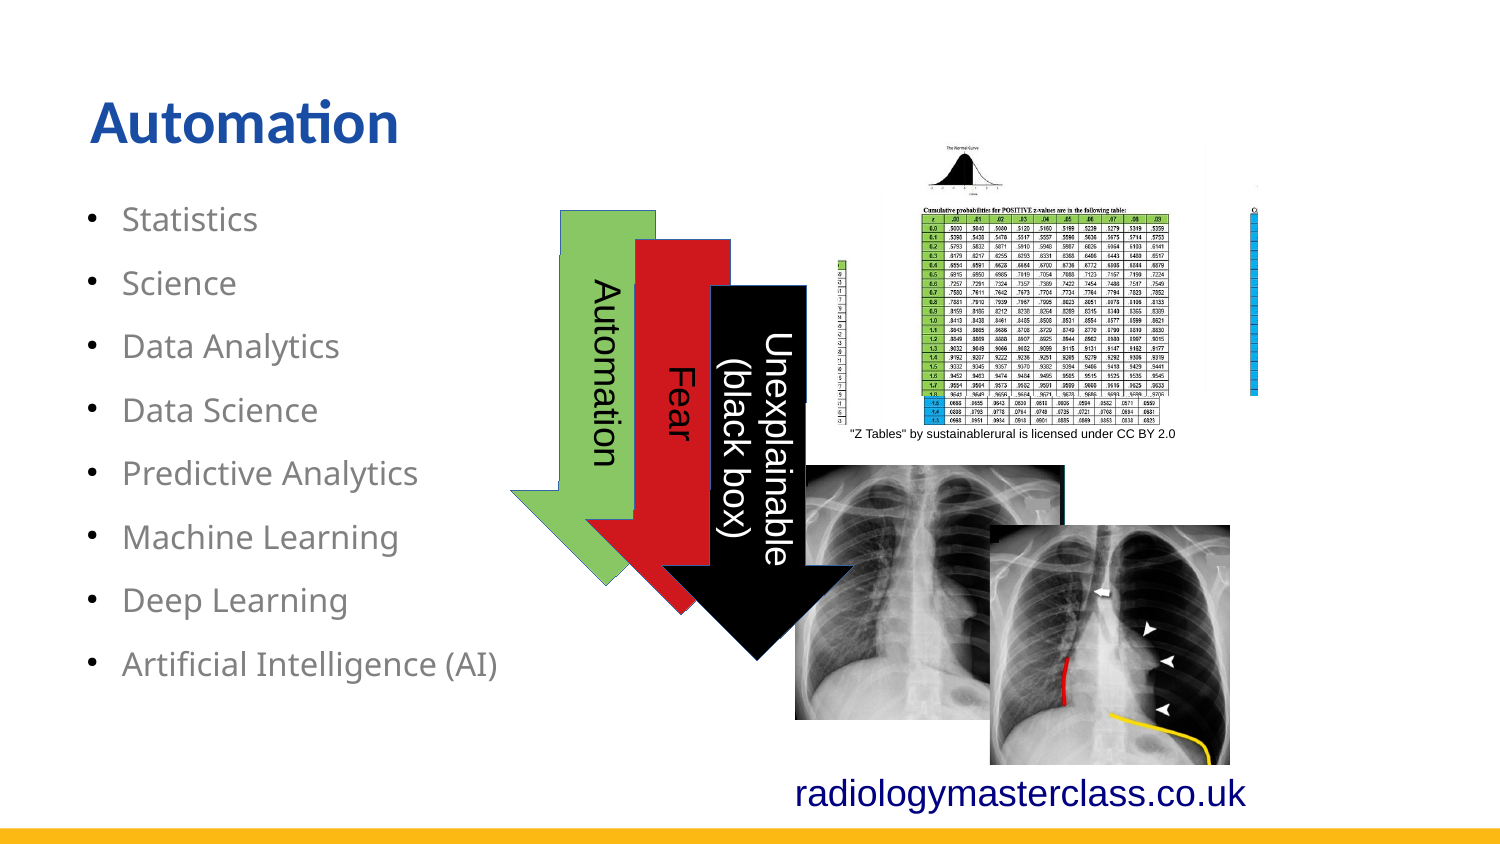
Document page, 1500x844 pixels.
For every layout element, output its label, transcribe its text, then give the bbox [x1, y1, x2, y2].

list Statistics Science Data Analytics Data Science Predictive Analytics Machine Learning Deep Learning Artificial Intelligence (AI) [75, 197, 1425, 687]
picture [795, 465, 1230, 765]
title Automation [75, 0, 1425, 197]
text_box "Z Tables" by sustainablerural is licensed under CC BY 2.0 [835, 420, 1196, 451]
text_box Fear [585, 239, 731, 615]
picture [837, 137, 1258, 420]
text_box radiologymasterclass.co.uk [780, 765, 1306, 822]
text_box Unexplainable (black box) [661, 285, 854, 661]
